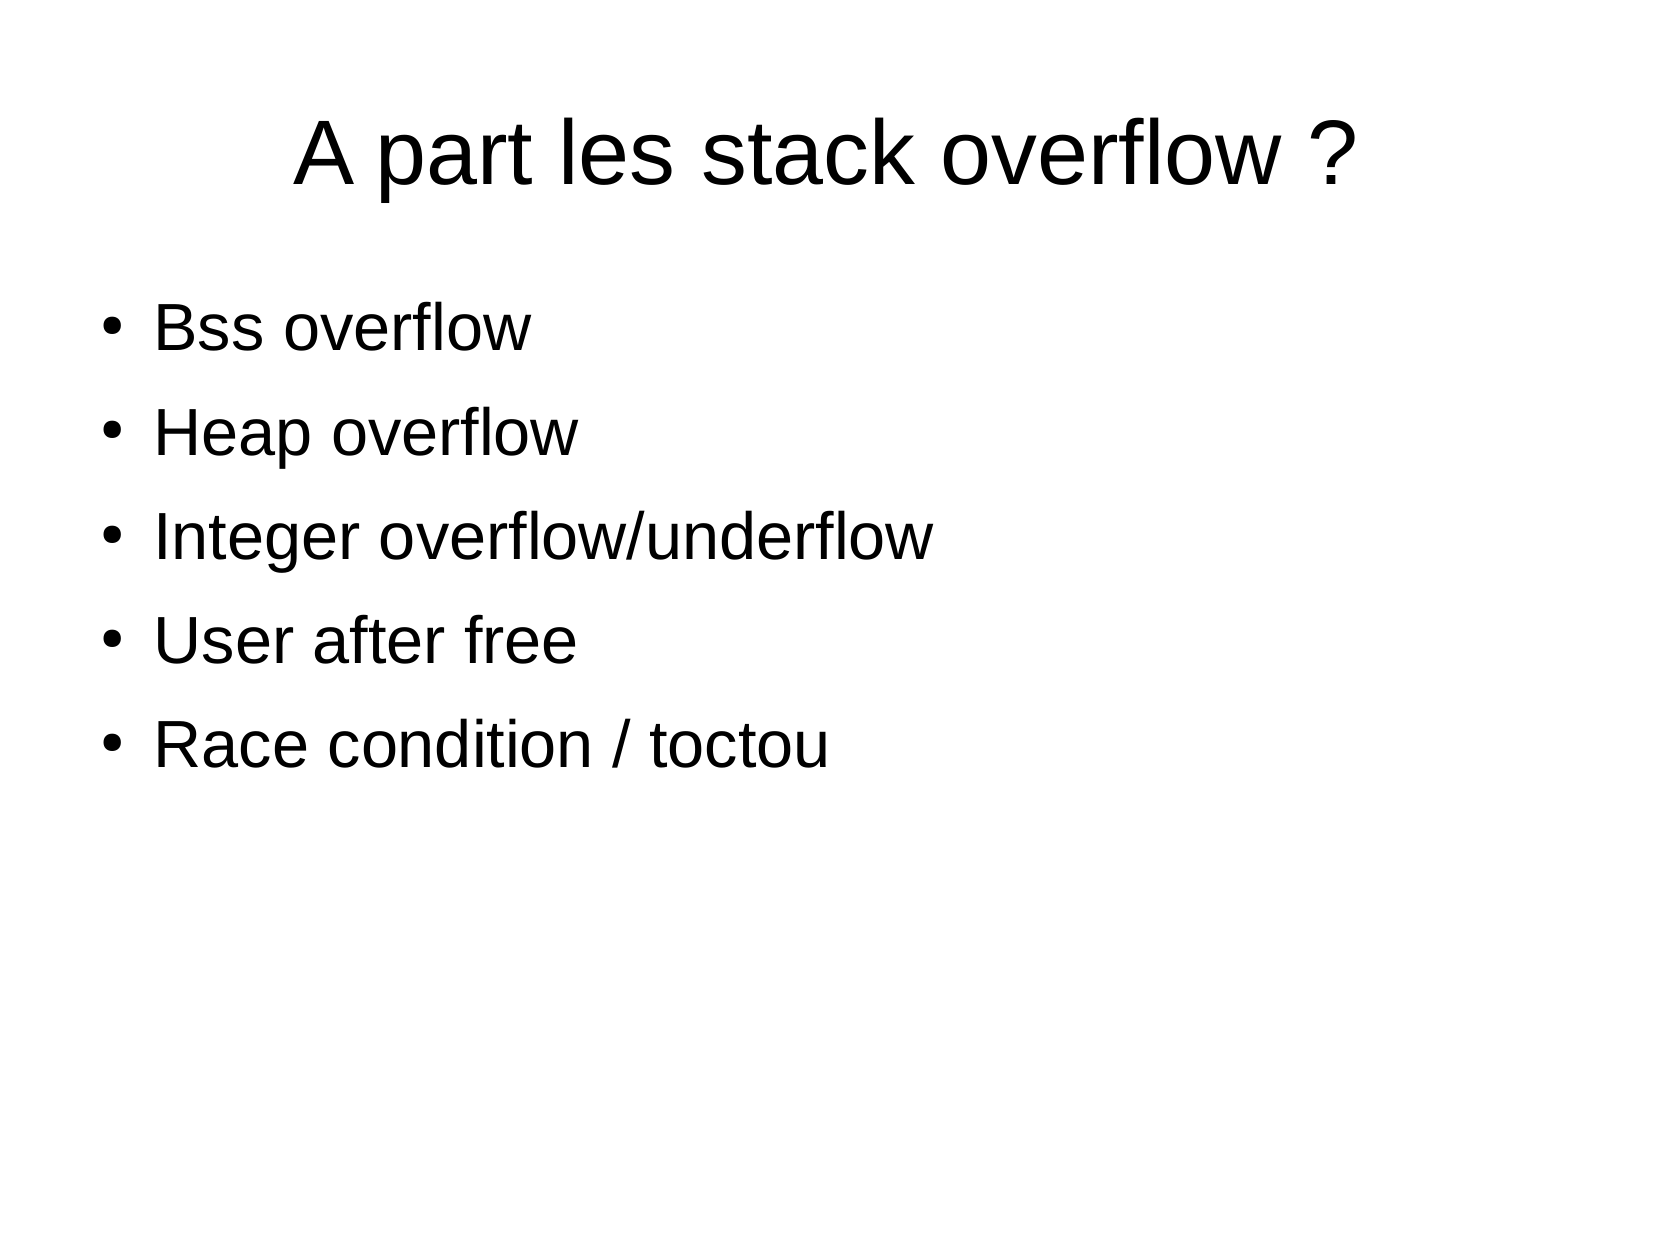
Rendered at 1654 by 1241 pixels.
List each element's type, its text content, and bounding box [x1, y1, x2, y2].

title A part les stack overflow ? [82, 49, 1571, 257]
list Bss overflow Heap overflow Integer overflow/underflow User after free Race condition / toctou [82, 290, 1571, 1010]
